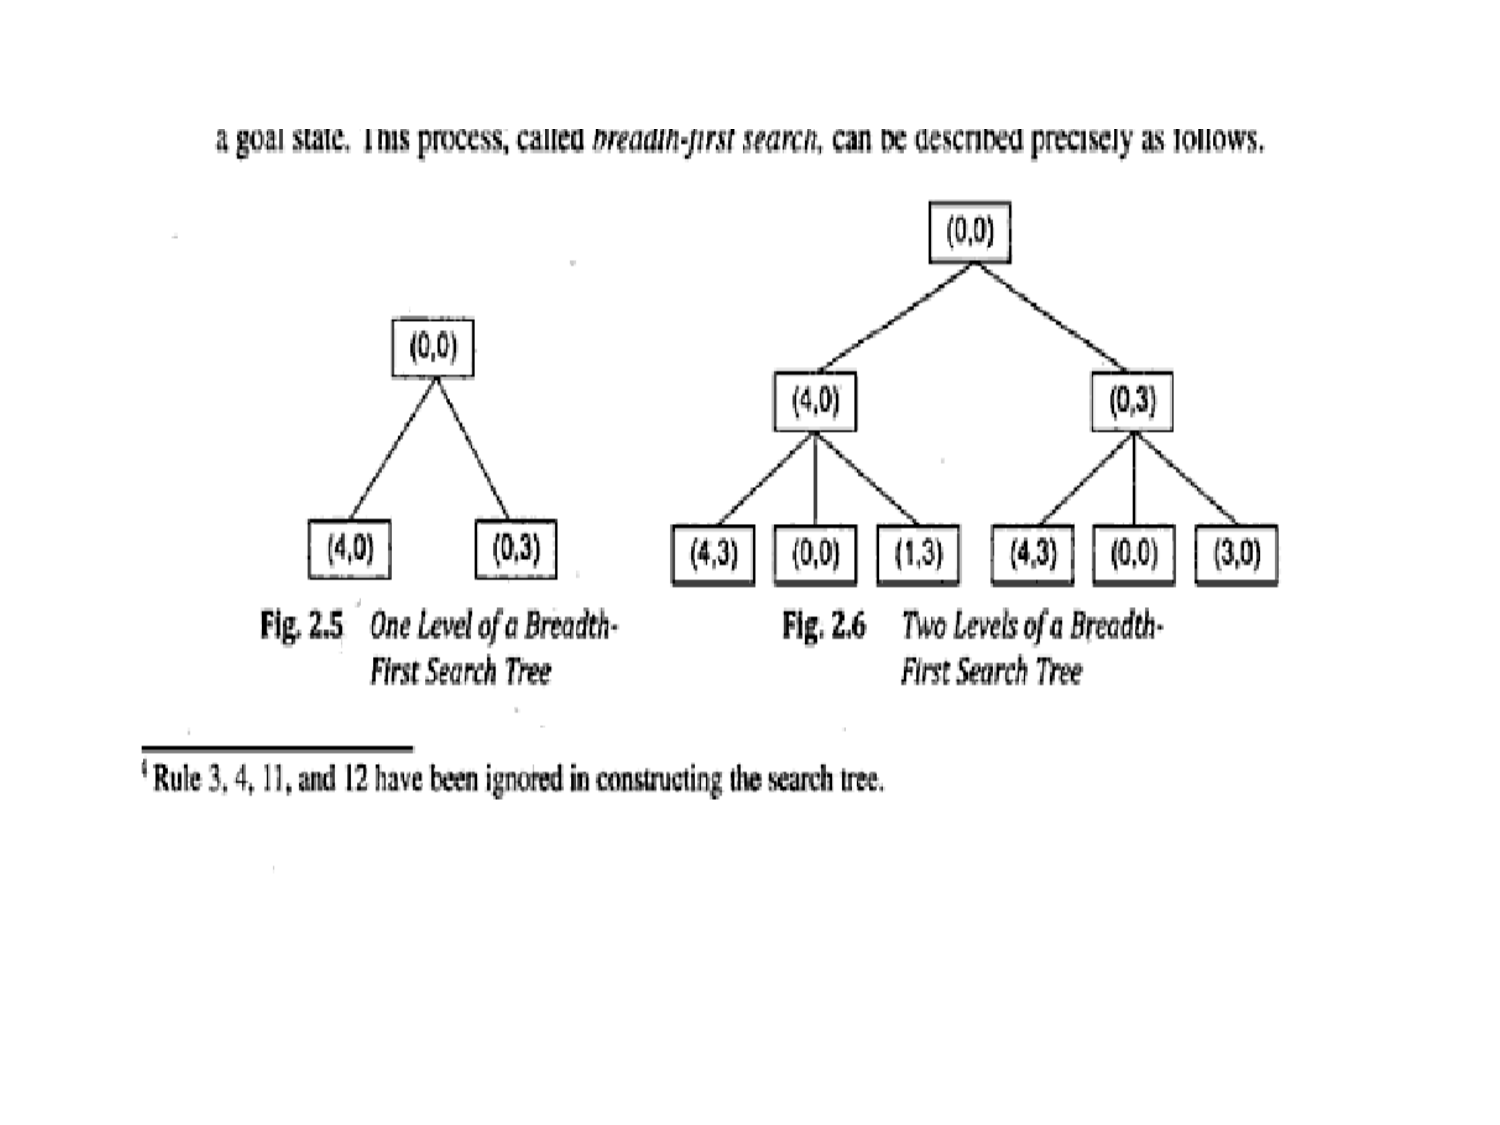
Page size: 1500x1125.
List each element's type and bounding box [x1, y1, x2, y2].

picture [141, 129, 1311, 934]
